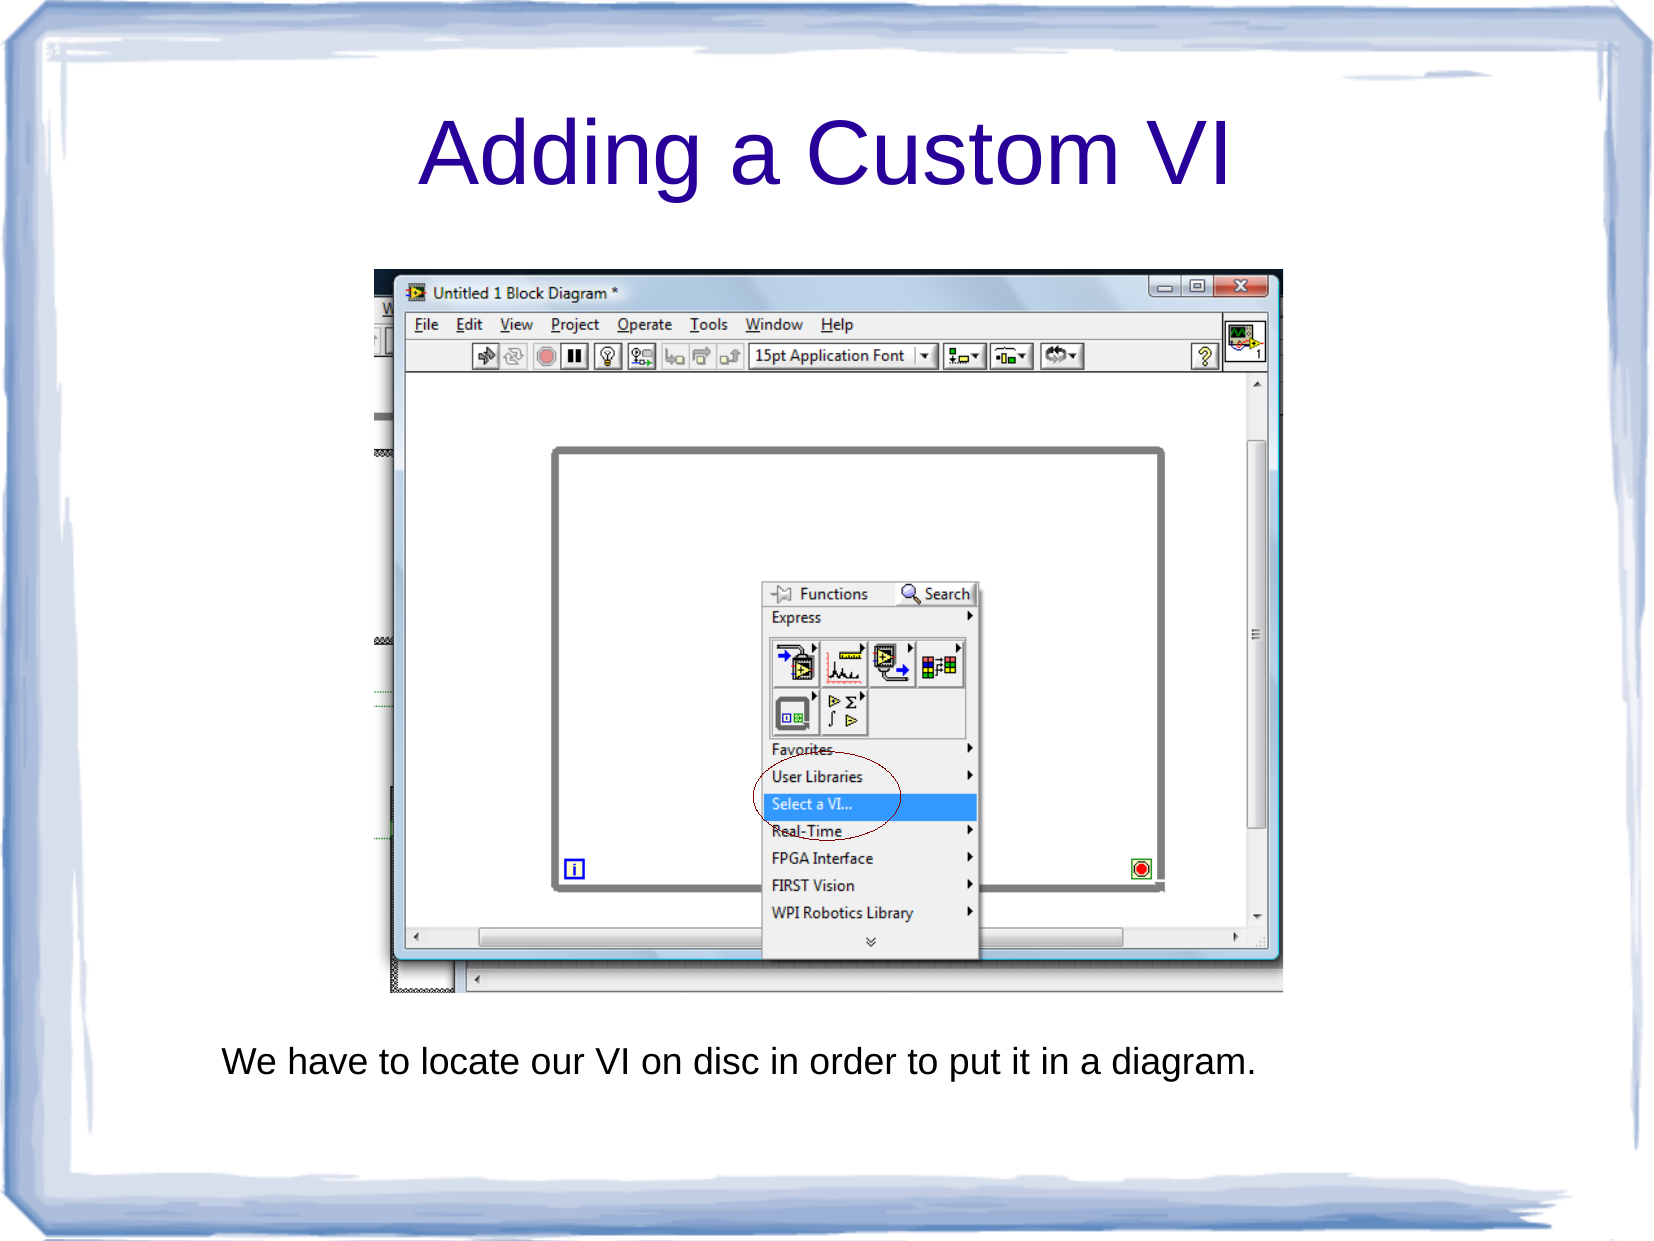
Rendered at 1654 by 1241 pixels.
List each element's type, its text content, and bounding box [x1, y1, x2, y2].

text_box We have to locate our VI on disc in order to put it in a diagram. [206, 1033, 1418, 1091]
title Adding a Custom VI [82, 56, 1571, 250]
text_box [753, 751, 901, 841]
picture [0, 0, 1654, 1241]
